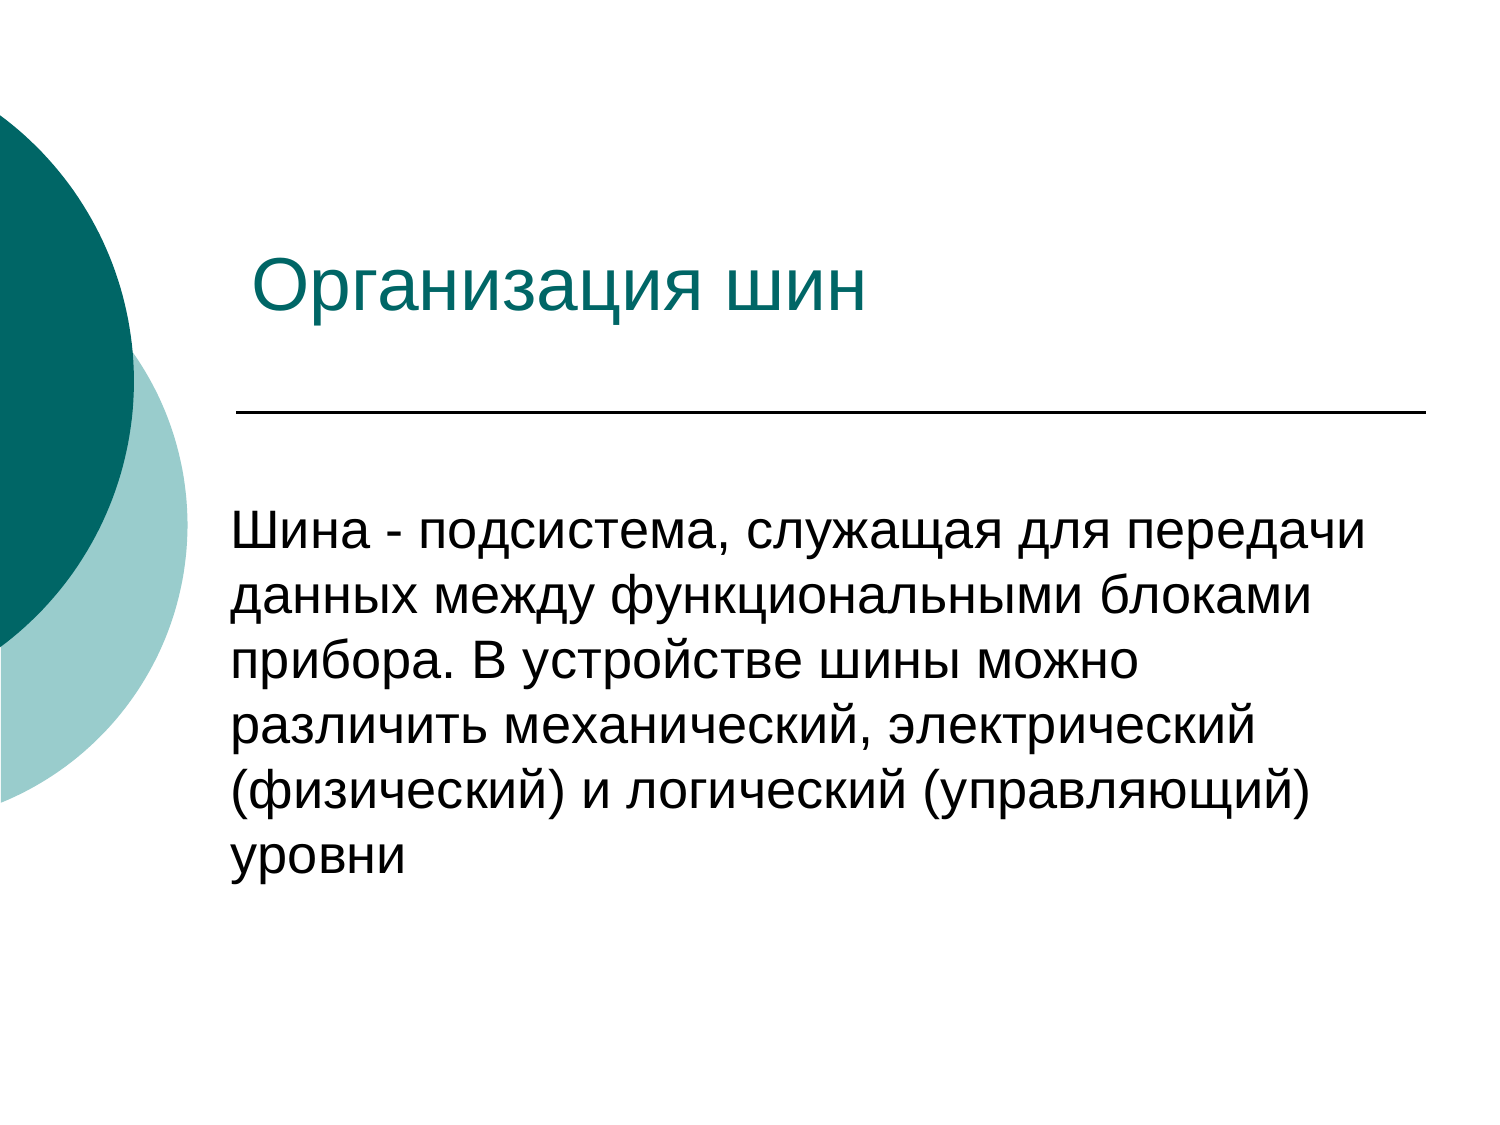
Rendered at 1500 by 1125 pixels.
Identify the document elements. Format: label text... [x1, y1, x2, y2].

title Организация шин [236, 161, 1425, 399]
text_box Шина - подсистема, служащая для передачи данных между функциональными блоками прибора. В устройстве шины можно различить механический, электрический (физический) и логический (управляющий) уровни [212, 484, 1397, 895]
